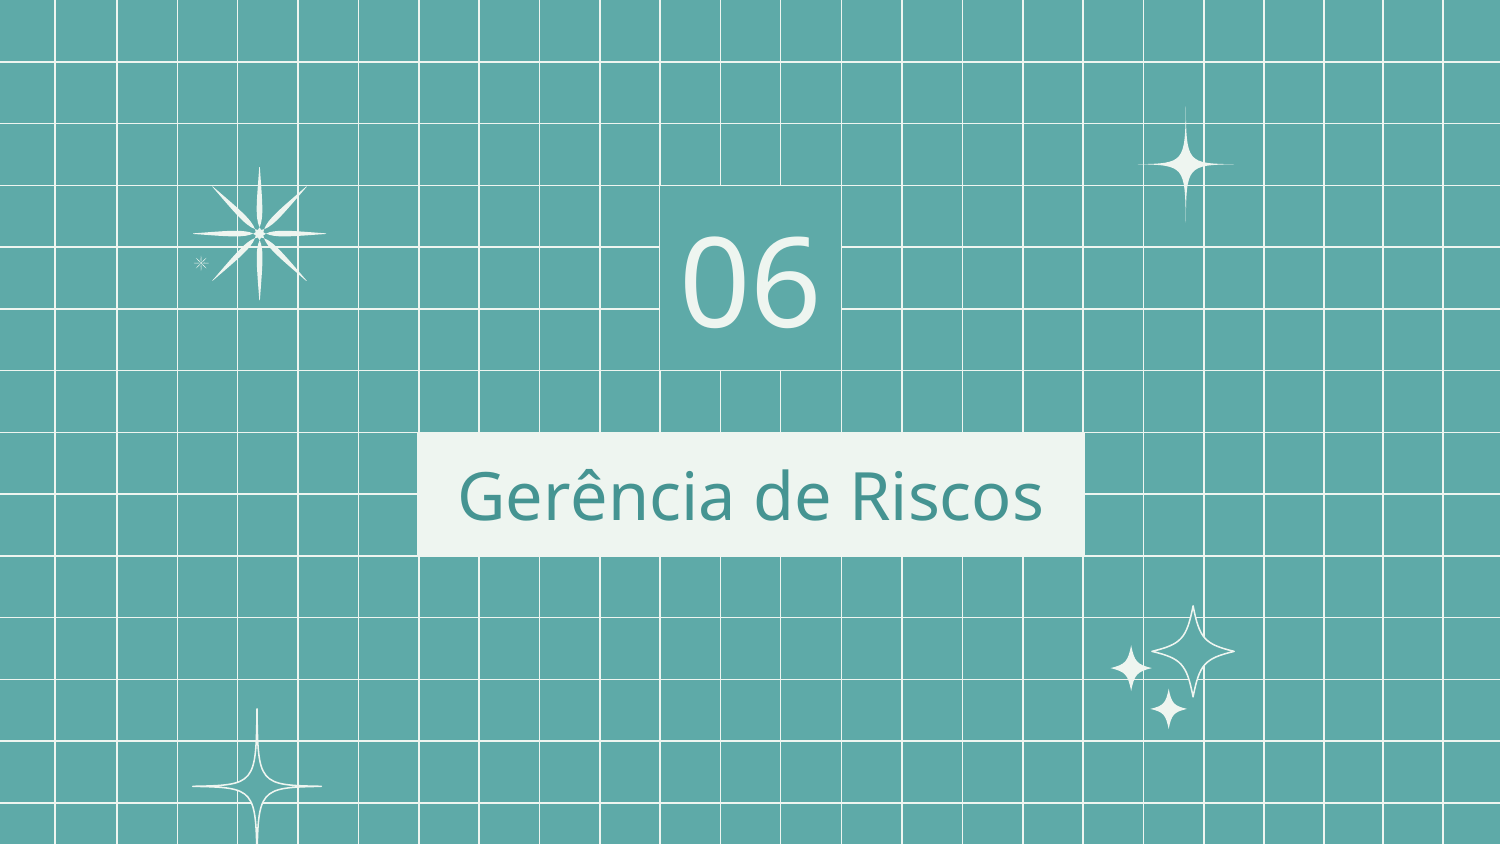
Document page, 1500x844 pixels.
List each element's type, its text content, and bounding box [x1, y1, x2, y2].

text_box [1151, 605, 1235, 697]
text_box [1110, 645, 1152, 692]
text_box [193, 255, 209, 271]
title Gerência de Riscos [417, 432, 1085, 557]
text_box [193, 167, 327, 301]
text_box [1137, 106, 1235, 223]
title 06 [659, 185, 842, 371]
text_box [1150, 688, 1188, 730]
